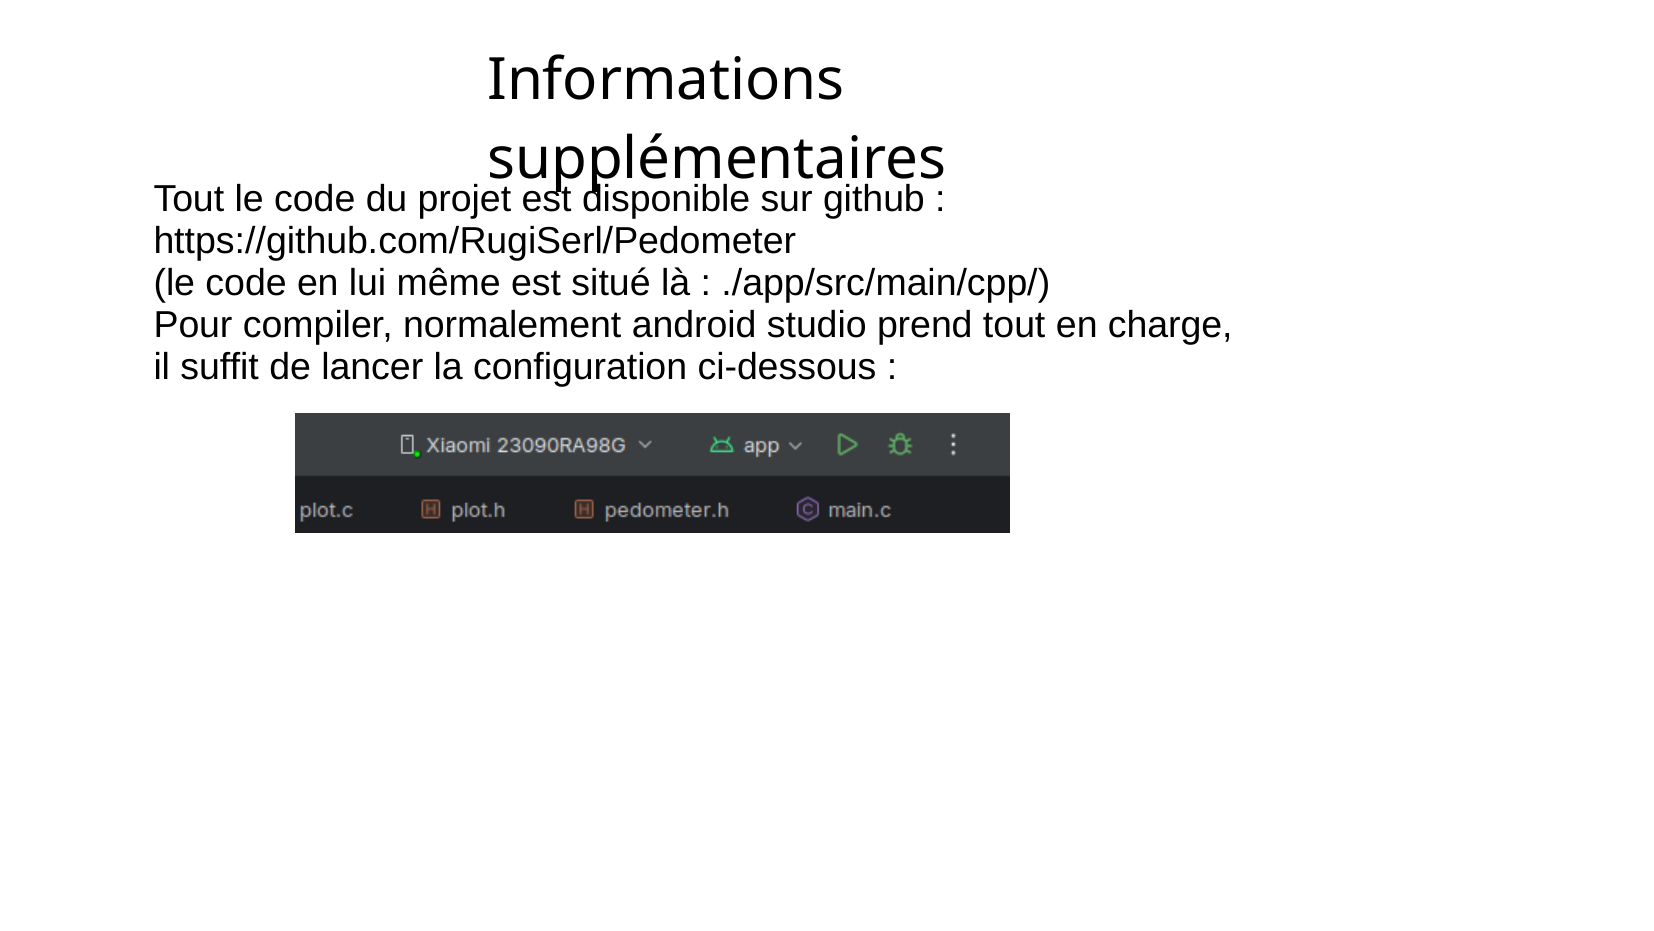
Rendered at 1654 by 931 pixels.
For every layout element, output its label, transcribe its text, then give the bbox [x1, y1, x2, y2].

text_box Tout le code du projet est disponible sur github : https://github.com/RugiSerl/Pedometer (le code en lui même est situé là : ./app/src/main/cpp/) Pour compiler, normalement android studio prend tout en charge, il suffit de lancer la configuration ci-dessous : [118, 177, 1329, 430]
picture [295, 413, 1010, 533]
text_box Informations supplémentaires [472, 29, 1300, 177]
